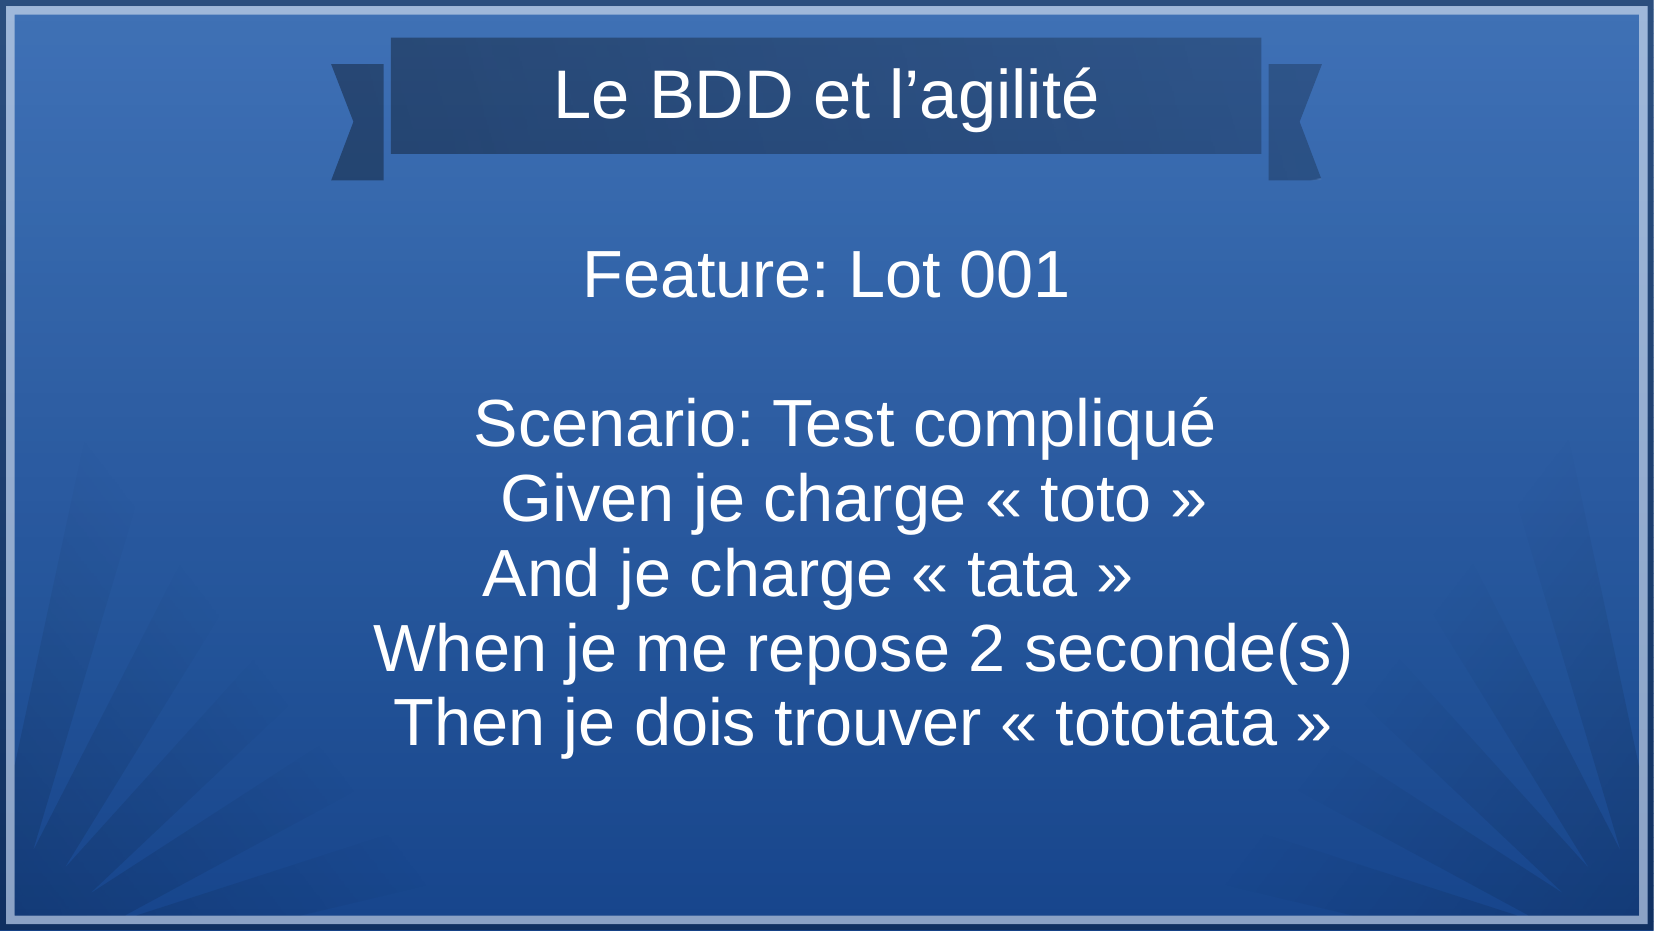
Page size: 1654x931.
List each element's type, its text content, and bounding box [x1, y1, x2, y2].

subtitle Feature: Lot 001 Scenario: Test compliqué Given je charge « toto » And je charge « tata » When je me repose 2 seconde(s) Then je dois trouver « tototata » [82, 224, 1571, 848]
title Le BDD et l’agilité [389, 35, 1264, 154]
